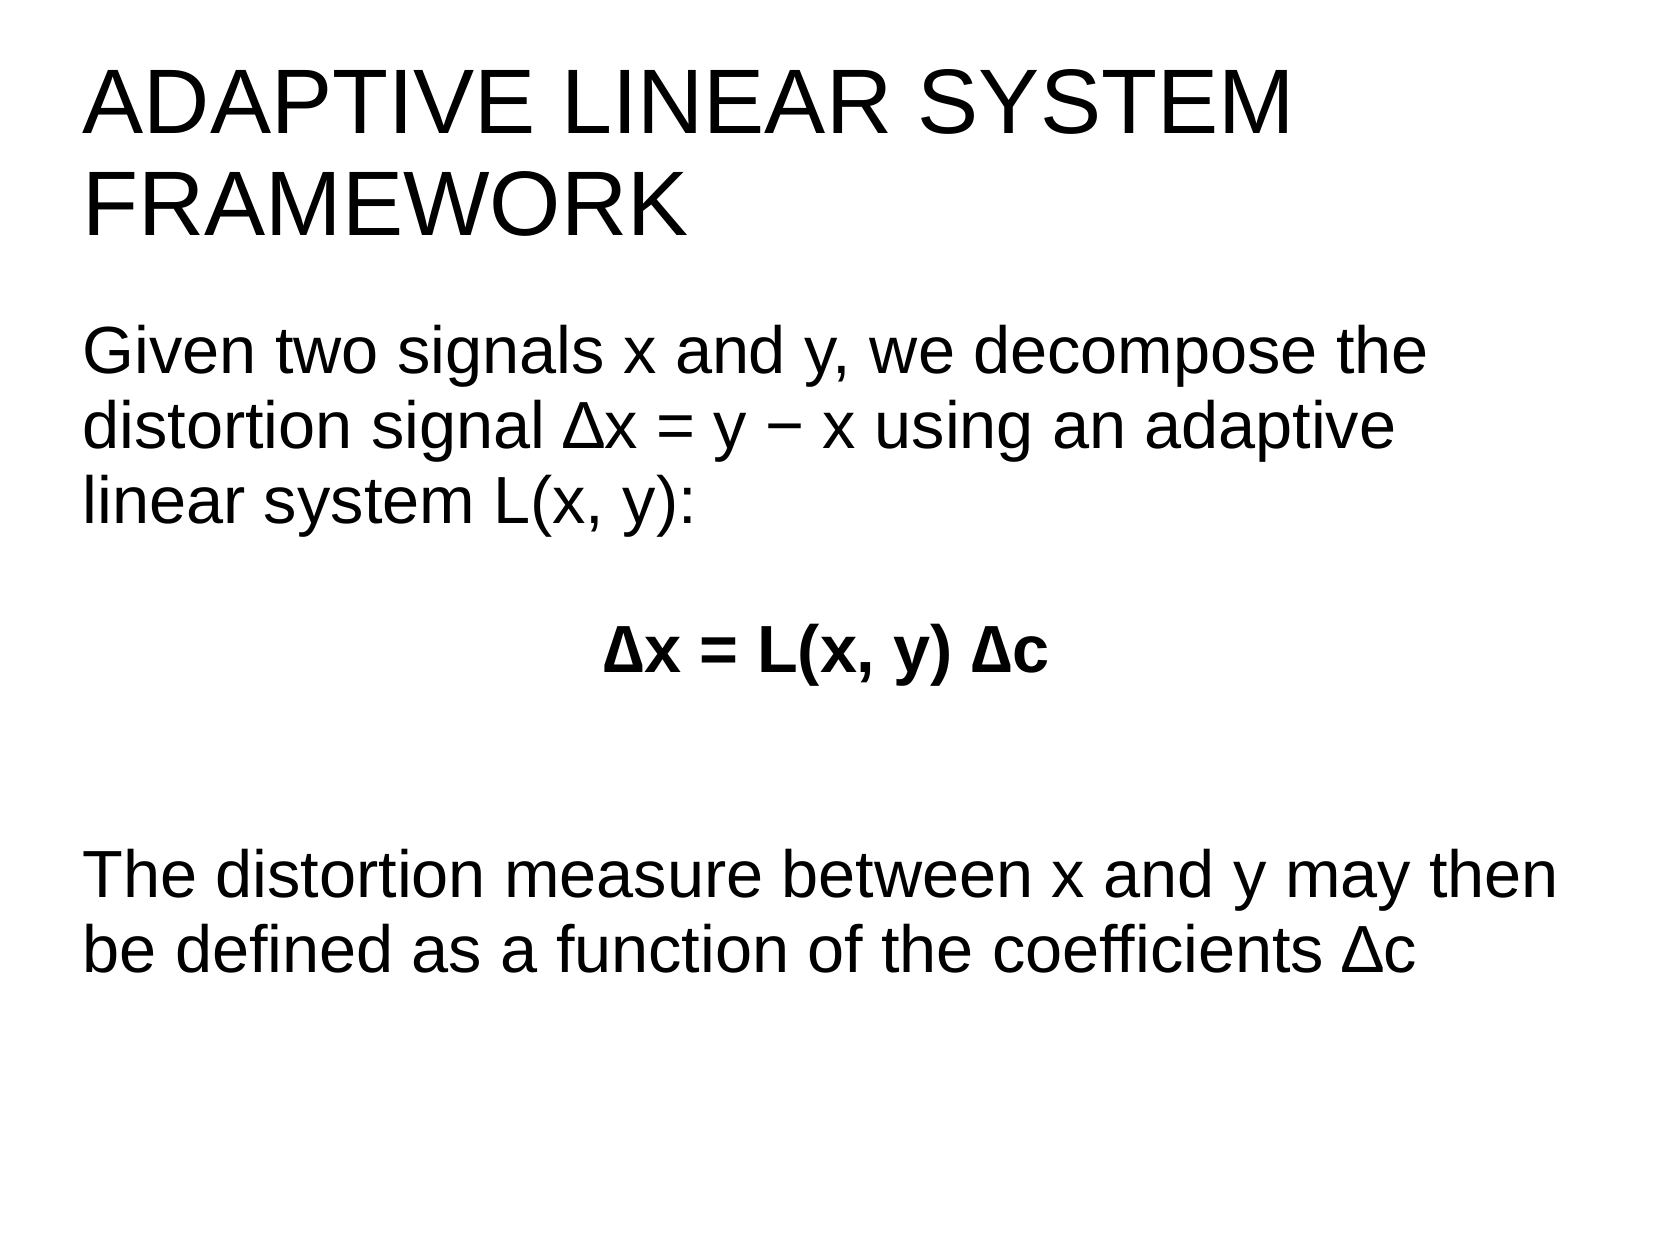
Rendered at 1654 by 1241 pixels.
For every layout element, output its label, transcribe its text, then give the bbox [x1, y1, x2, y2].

subtitle Given two signals x and y, we decompose the distortion signal ∆x = y − x using an adaptive linear system L(x, y): ∆x = L(x, y) ∆c The distortion measure between x and y may then be defined as a function of the coefficients ∆c [82, 290, 1571, 1010]
title ADAPTIVE LINEAR SYSTEM FRAMEWORK [82, 49, 1571, 257]
